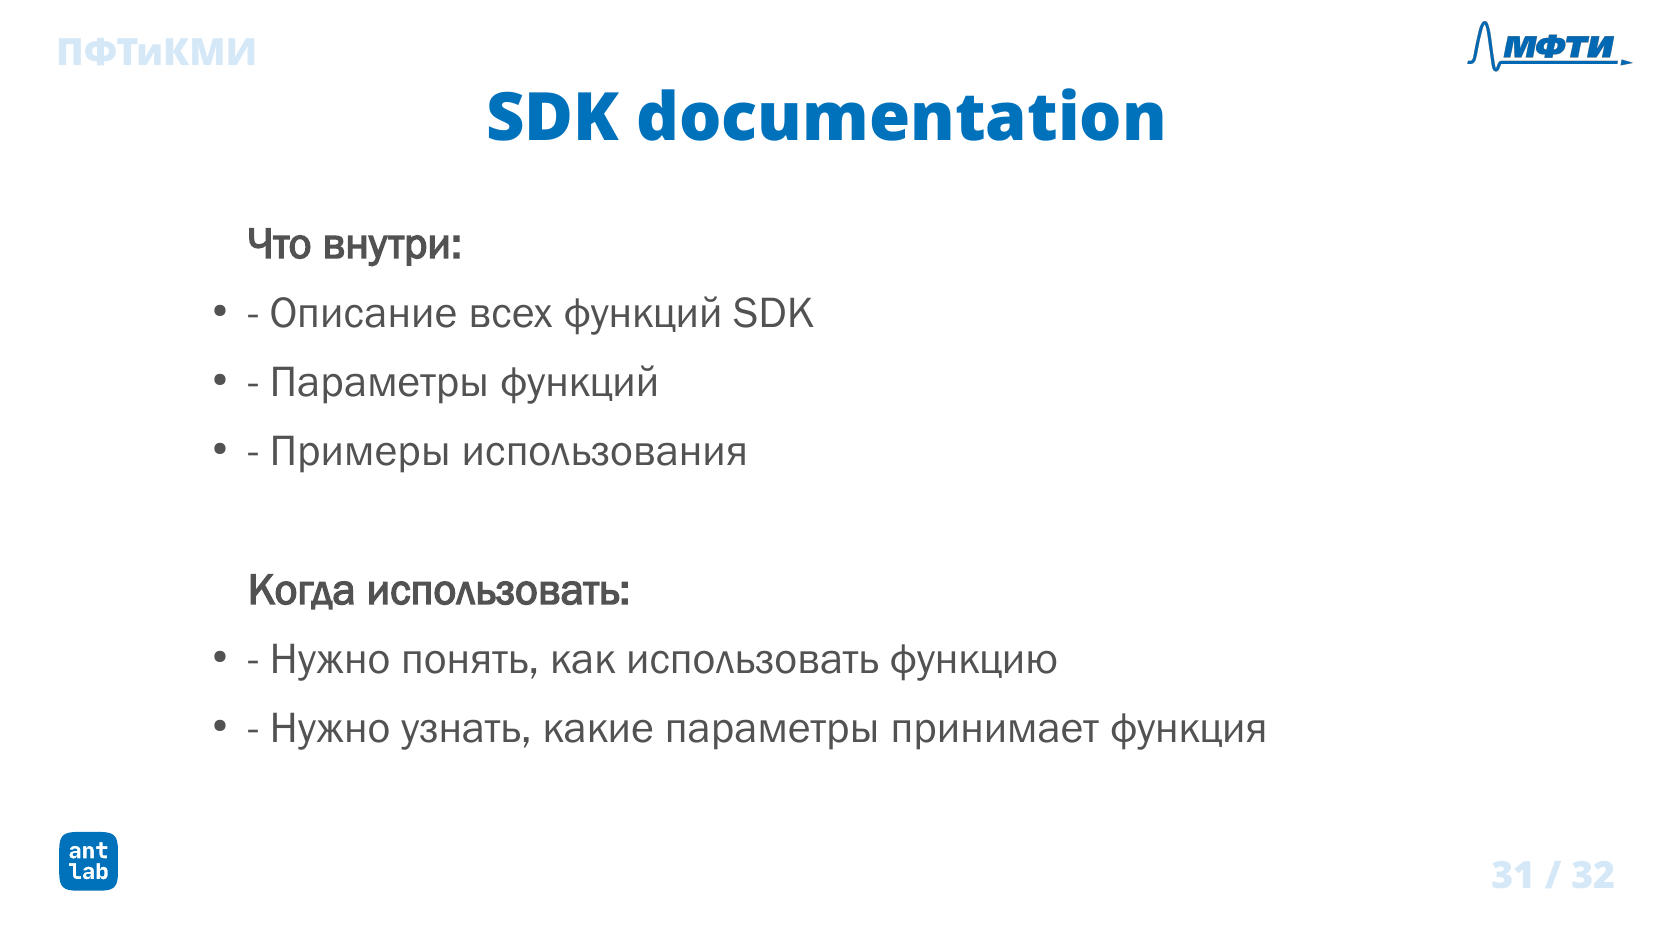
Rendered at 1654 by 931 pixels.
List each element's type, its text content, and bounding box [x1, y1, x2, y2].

title SDK documentation [82, 37, 1571, 193]
picture [1446, 0, 1654, 93]
list Что внутри: - Описание всех функций SDK - Параметры функций - Примеры использования Когда использовать: - Нужно понять, как использовать функцию - Нужно узнать, какие параметры принимает функция [200, 217, 1595, 758]
